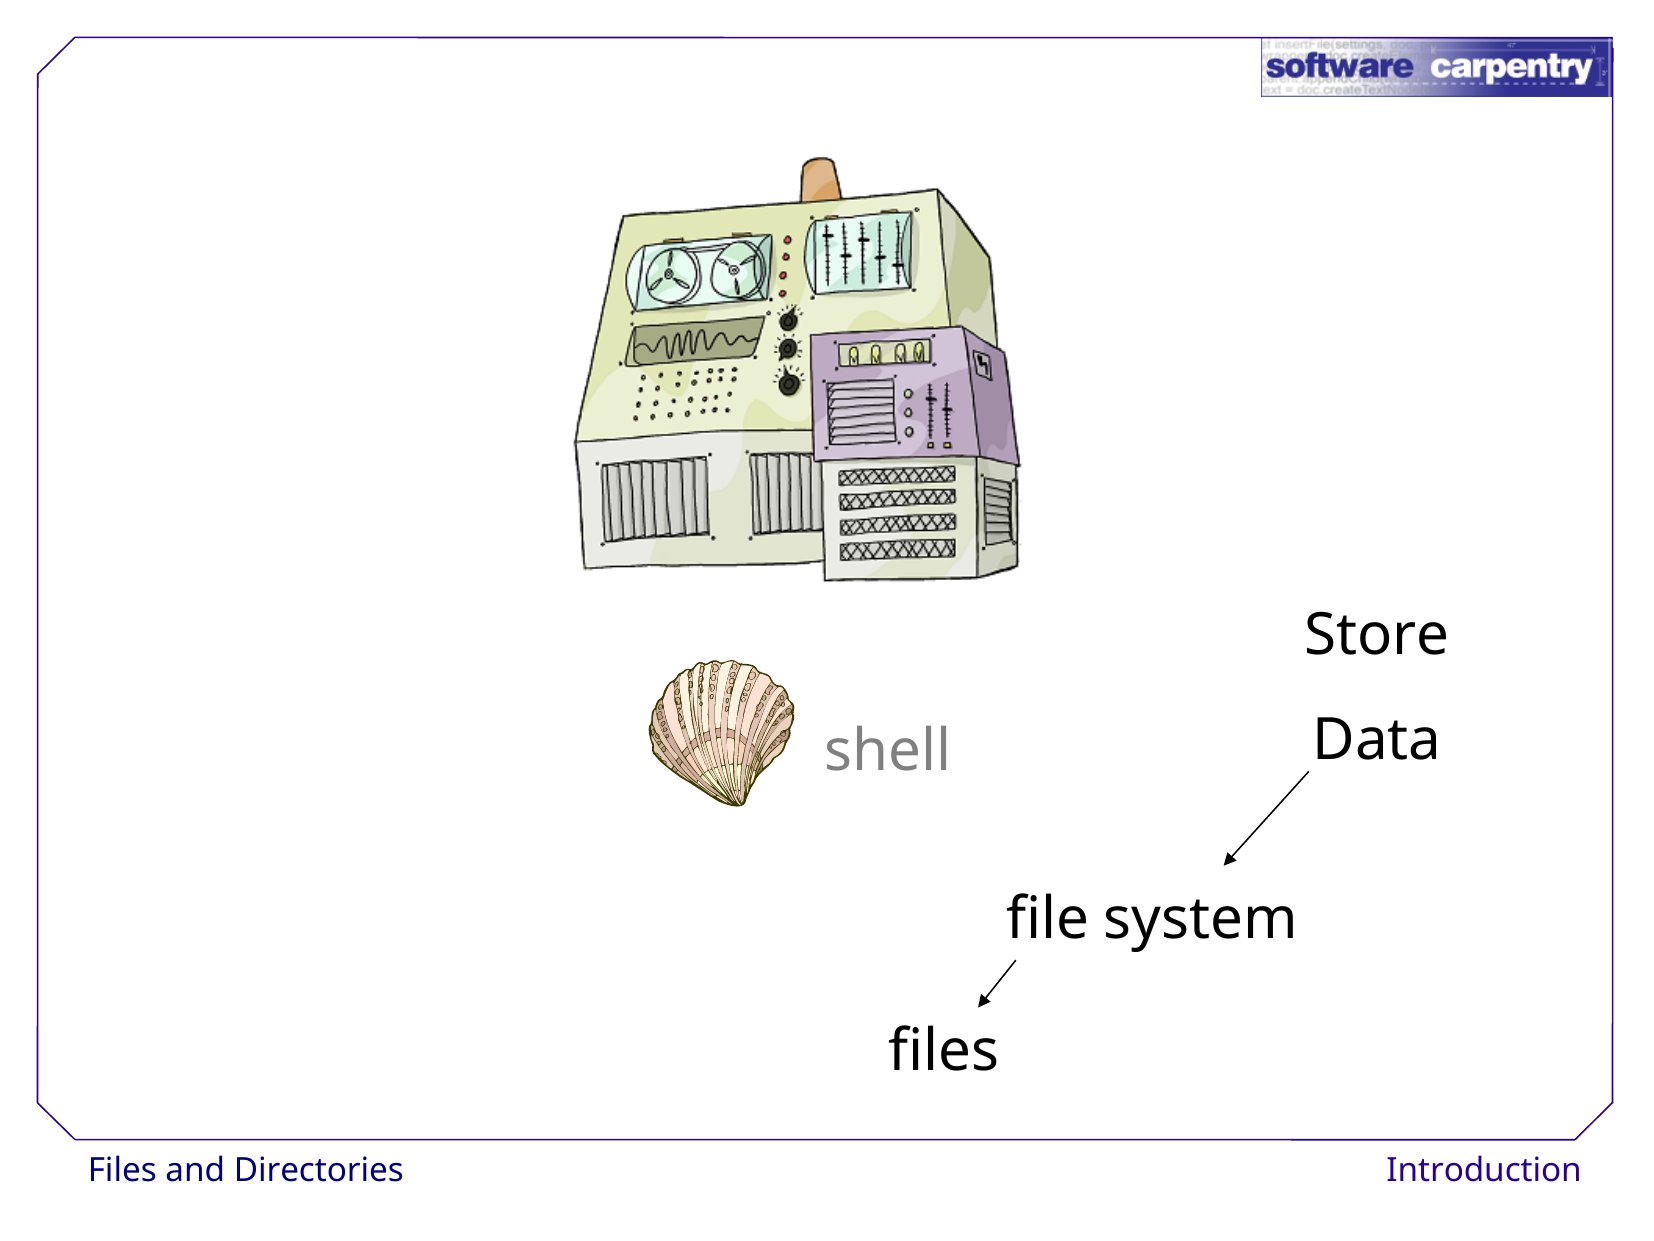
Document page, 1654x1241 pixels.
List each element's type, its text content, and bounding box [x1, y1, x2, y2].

picture [1261, 39, 1613, 97]
text_box file system [916, 837, 1388, 958]
picture [524, 109, 1081, 616]
picture [647, 657, 797, 811]
text_box files [799, 969, 1090, 1091]
text_box Store Data [1214, 553, 1540, 780]
text_box shell [797, 669, 1042, 791]
